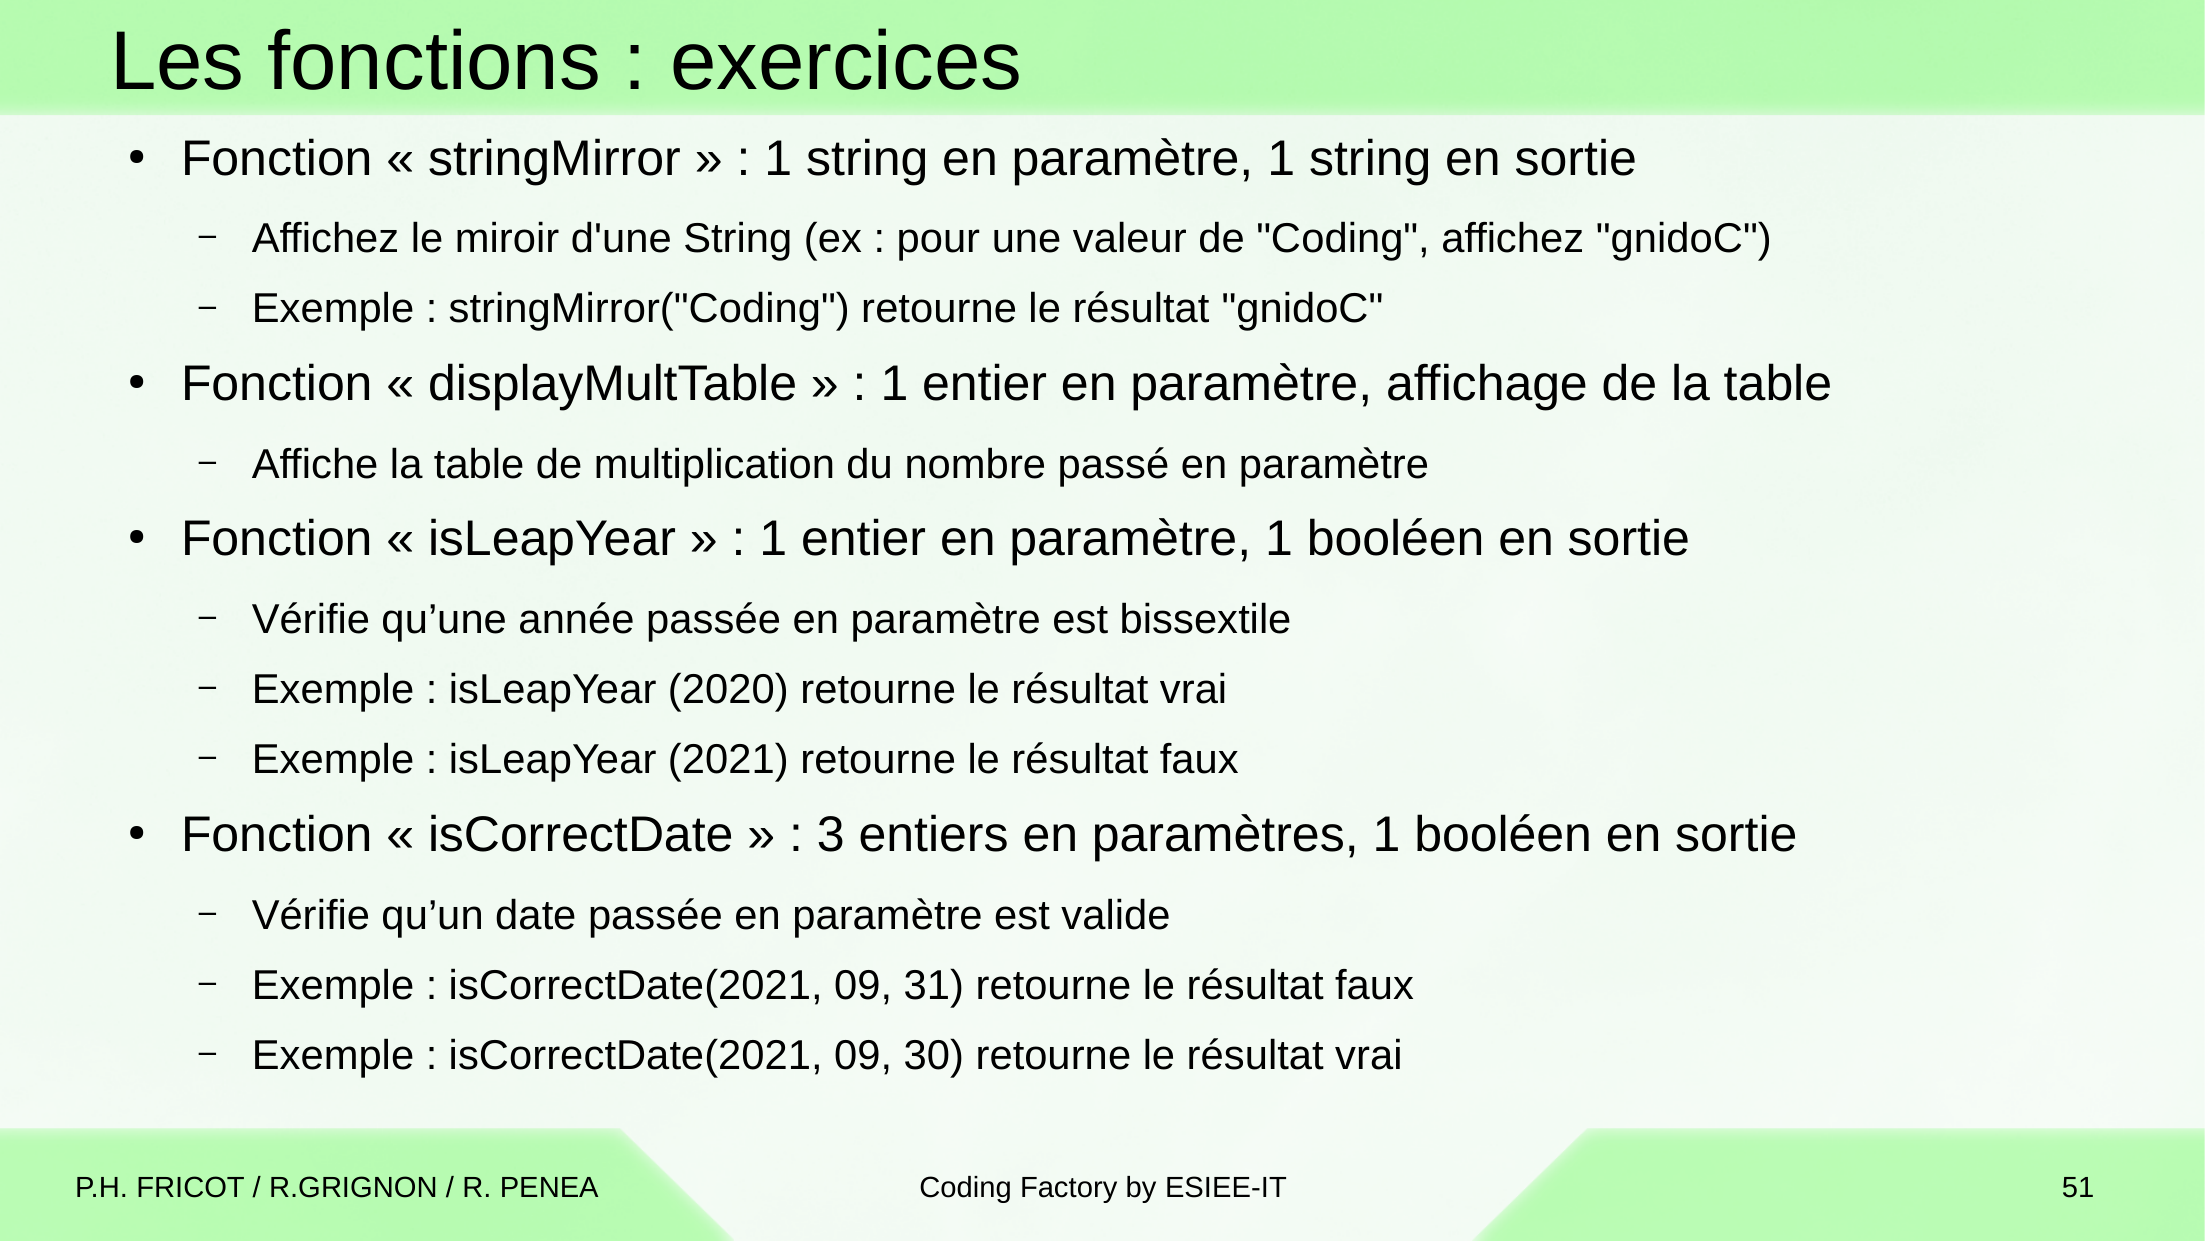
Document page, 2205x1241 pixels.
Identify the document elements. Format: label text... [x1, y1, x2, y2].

list Fonction « stringMirror » : 1 string en paramètre, 1 string en sortie Affichez le miroir d'une String (ex : pour une valeur de "Coding", affichez "gnidoC") Exemple : stringMirror("Coding") retourne le résultat "gnidoC" Fonction « displayMultTable » : 1 entier en paramètre, affichage de la table Affiche la table de multiplication du nombre passé en paramètre Fonction « isLeapYear » : 1 entier en paramètre, 1 booléen en sortie Vérifie qu’une année passée en paramètre est bissextile Exemple : isLeapYear (2020) retourne le résultat vrai Exemple : isLeapYear (2021) retourne le résultat faux Fonction « isCorrectDate » : 3 entiers en paramètres, 1 booléen en sortie Vérifie qu’un date passée en paramètre est valide Exemple : isCorrectDate(2021, 09, 31) retourne le résultat faux Exemple : isCorrectDate(2021, 09, 30) retourne le résultat vrai [110, 200, 2095, 1081]
picture [0, 0, 2205, 1241]
title Les fonctions : exercices [110, 49, 2095, 200]
